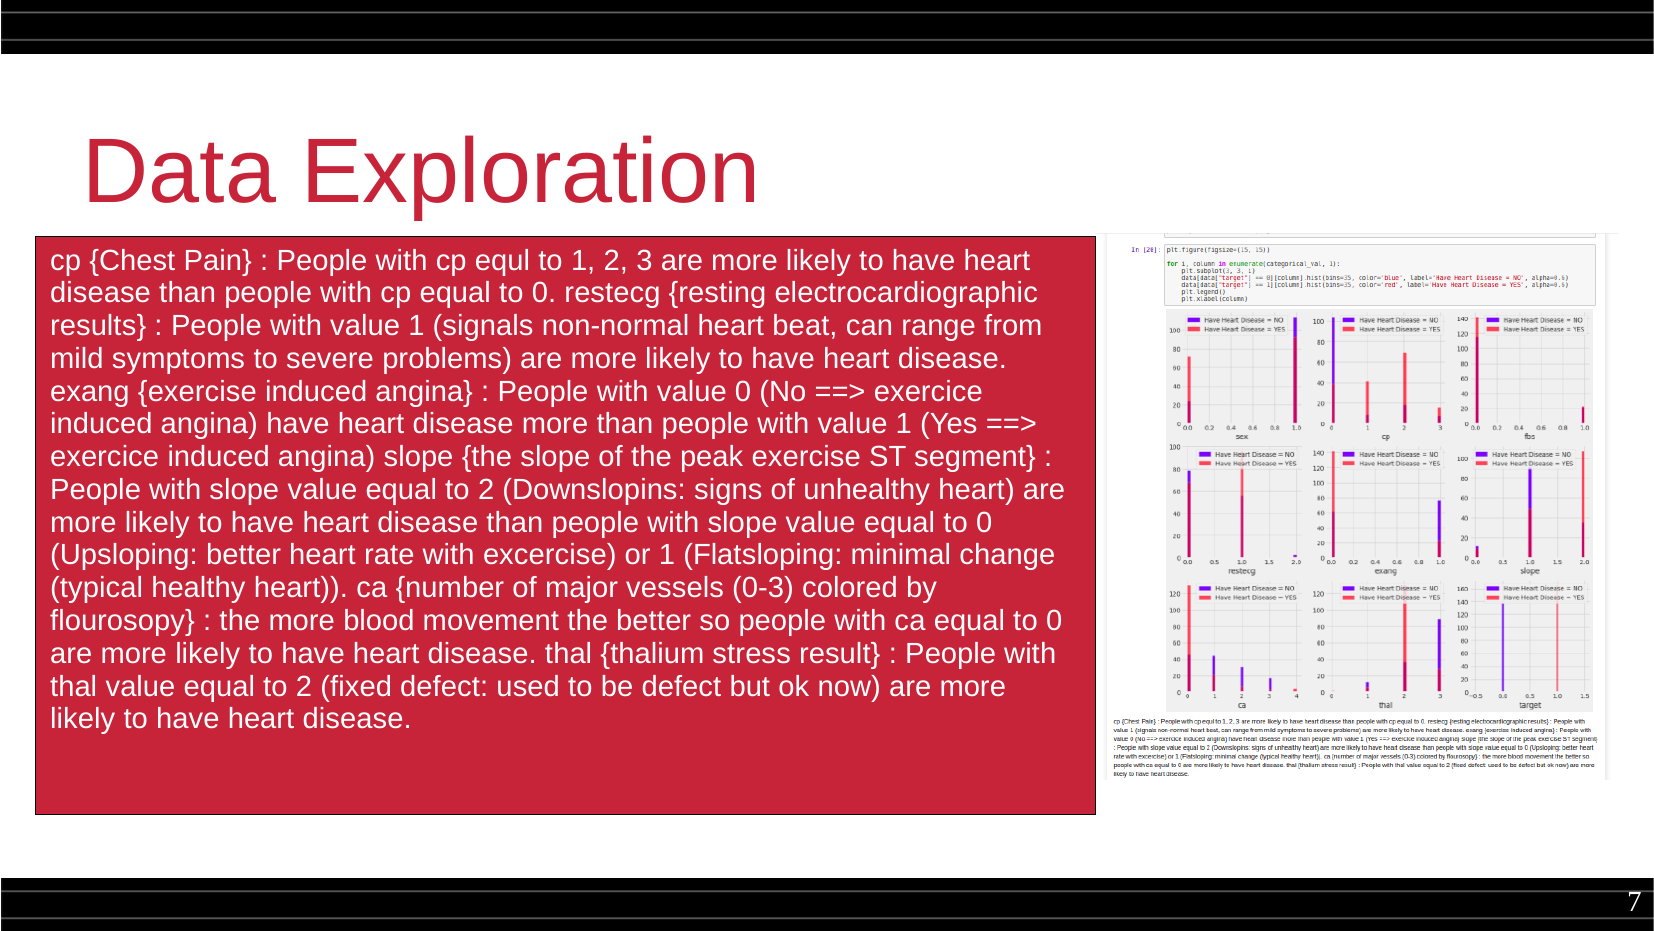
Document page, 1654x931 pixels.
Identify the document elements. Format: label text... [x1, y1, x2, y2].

title Data Exploration [82, 92, 1571, 236]
picture [1095, 224, 1619, 780]
text_box cp {Chest Pain} : People with cp equl to 1, 2, 3 are more likely to have heart disease than people with cp equal to 0. restecg {resting electrocardiographic results} : People with value 1 (signals non-normal heart beat, can range from mild symptoms to severe problems) are more likely to have heart disease. exang {exercise induced angina} : People with value 0 (No ==> exercice induced angina) have heart disease more than people with value 1 (Yes ==> exercice induced angina) slope {the slope of the peak exercise ST segment} : People with slope value equal to 2 (Downslopins: signs of unhealthy heart) are more likely to have heart disease than people with slope value equal to 0 (Upsloping: better heart rate with excercise) or 1 (Flatsloping: minimal change (typical healthy heart)). ca {number of major vessels (0-3) colored by flourosopy} : the more blood movement the better so people with ca equal to 0 are more likely to have heart disease. thal {thalium stress result} : People with thal value equal to 2 (fixed defect: used to be defect but ok now) are more likely to have heart disease. [35, 236, 1096, 815]
picture [1, 0, 1654, 54]
picture [1, 878, 1654, 931]
